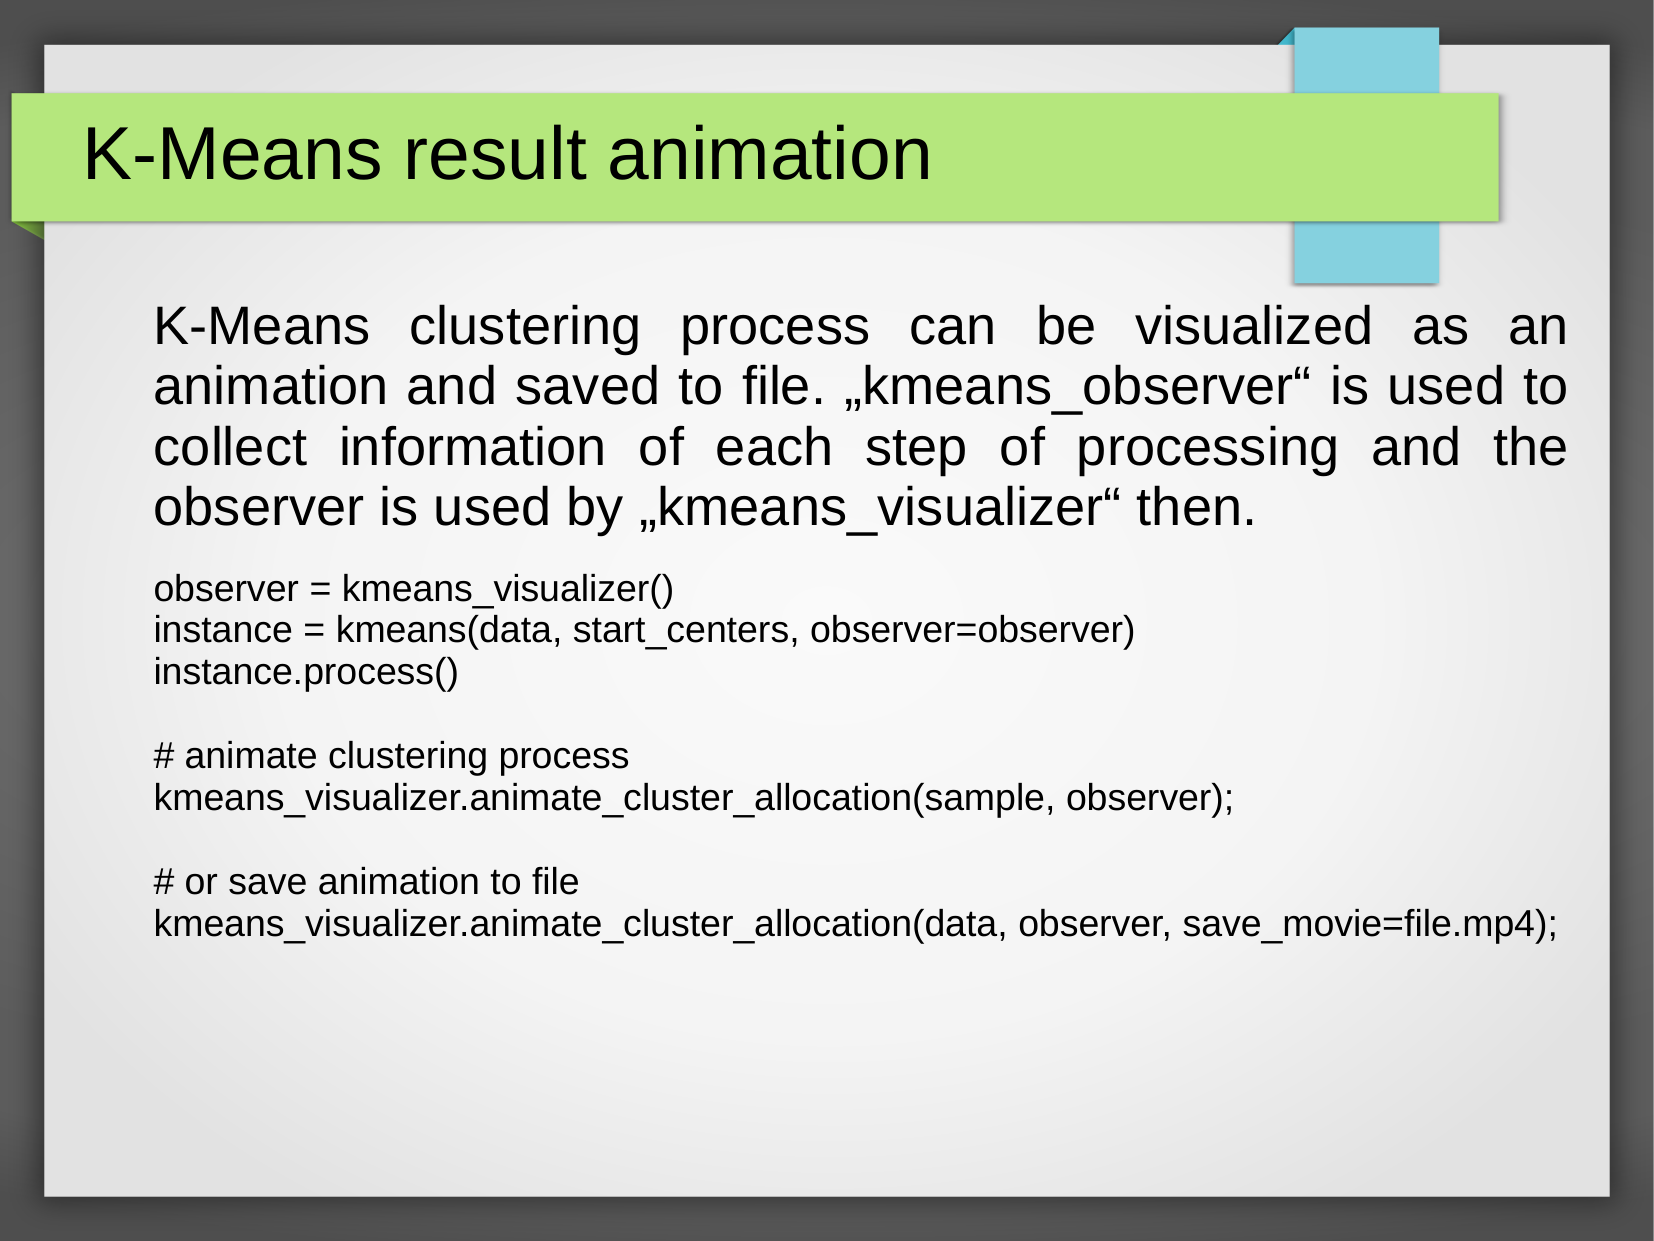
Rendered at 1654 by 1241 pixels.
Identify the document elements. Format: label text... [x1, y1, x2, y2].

title K-Means result animation [82, 94, 1264, 213]
list K-Means clustering process can be visualized as an animation and saved to file. „kmeans_observer“ is used to collect information of each step of processing and the observer is used by „kmeans_visualizer“ then. observer = kmeans_visualizer() instance = kmeans(data, start_centers, observer=observer) instance.process() # animate clustering process kmeans_visualizer.animate_cluster_allocation(sample, observer); # or save animation to file kmeans_visualizer.animate_cluster_allocation(data, observer, save_movie=file.mp4); [82, 295, 1571, 1015]
picture [0, 0, 1654, 1241]
